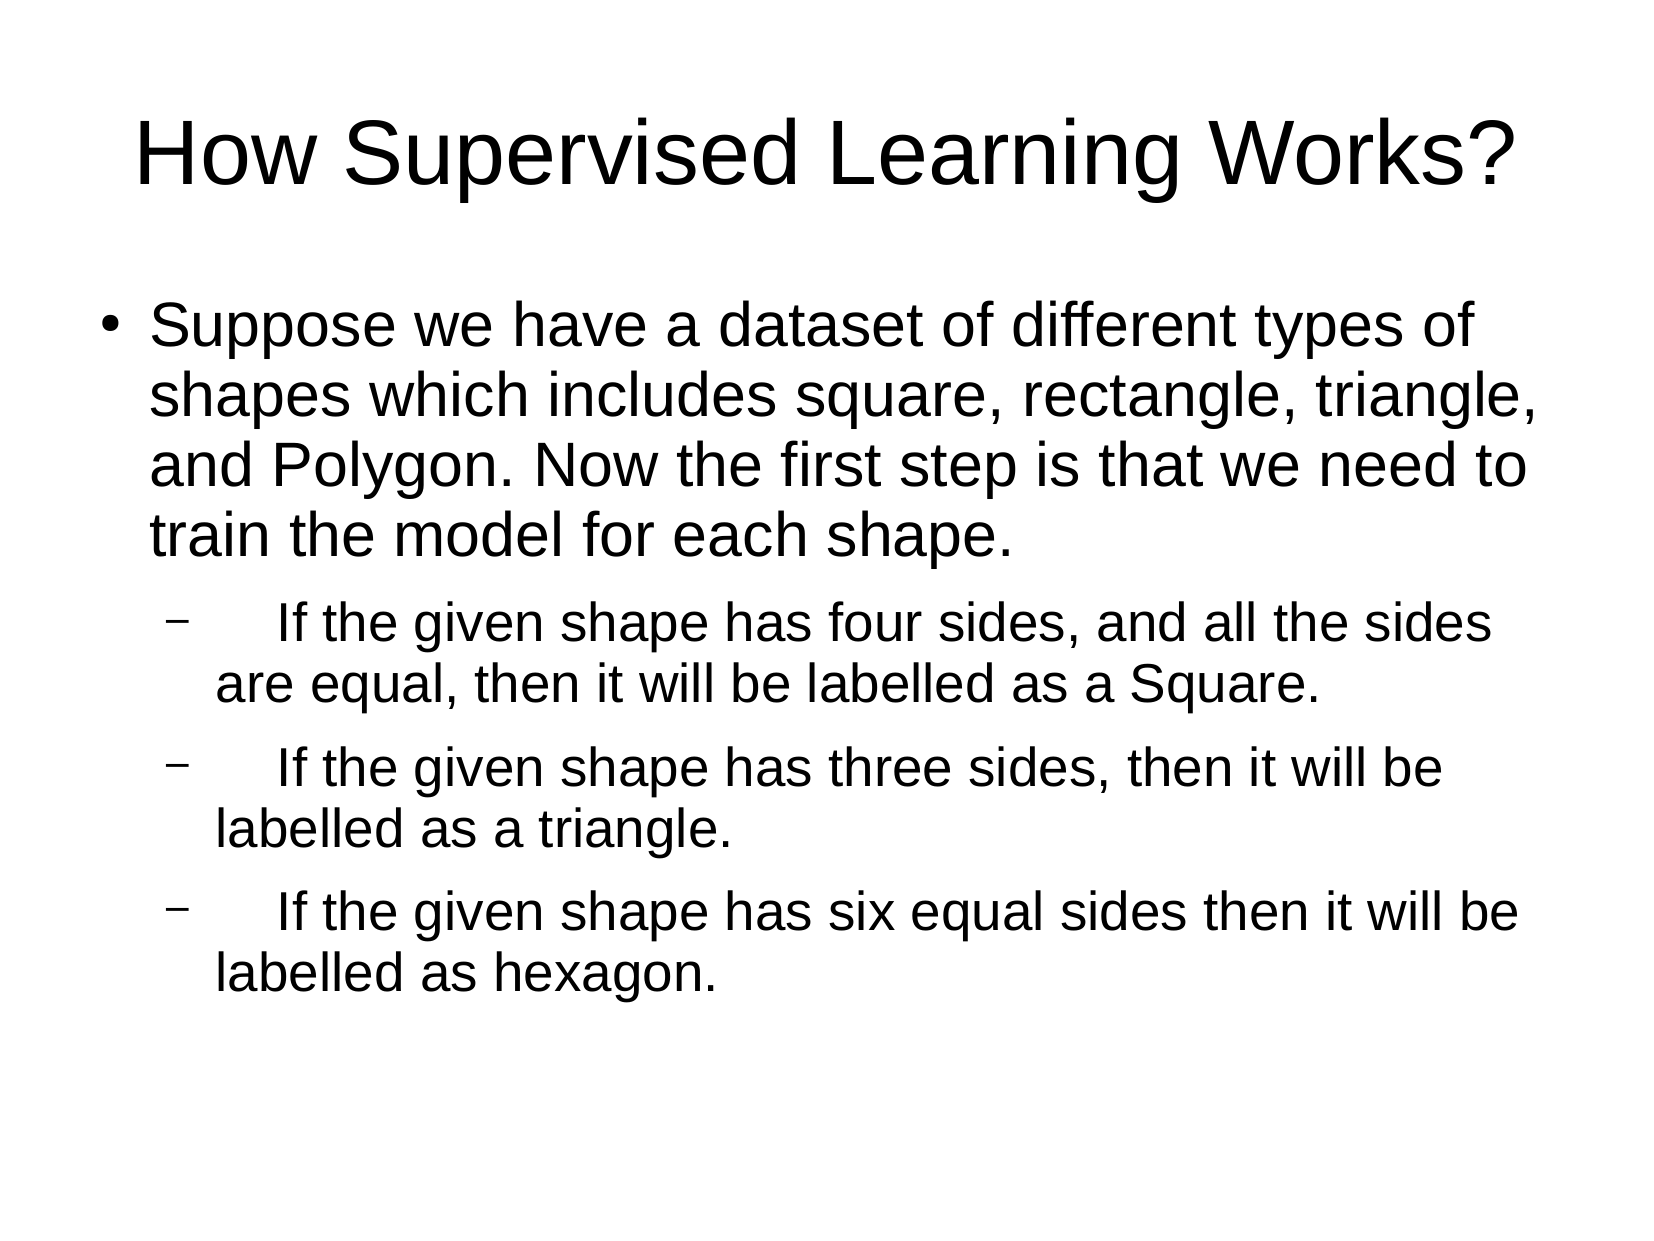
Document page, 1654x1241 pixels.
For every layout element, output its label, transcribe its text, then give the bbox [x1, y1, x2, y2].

title How Supervised Learning Works? [82, 49, 1571, 257]
list Suppose we have a dataset of different types of shapes which includes square, rectangle, triangle, and Polygon. Now the first step is that we need to train the model for each shape. If the given shape has four sides, and all the sides are equal, then it will be labelled as a Square. If the given shape has three sides, then it will be labelled as a triangle. If the given shape has six equal sides then it will be labelled as hexagon. [82, 290, 1571, 1010]
